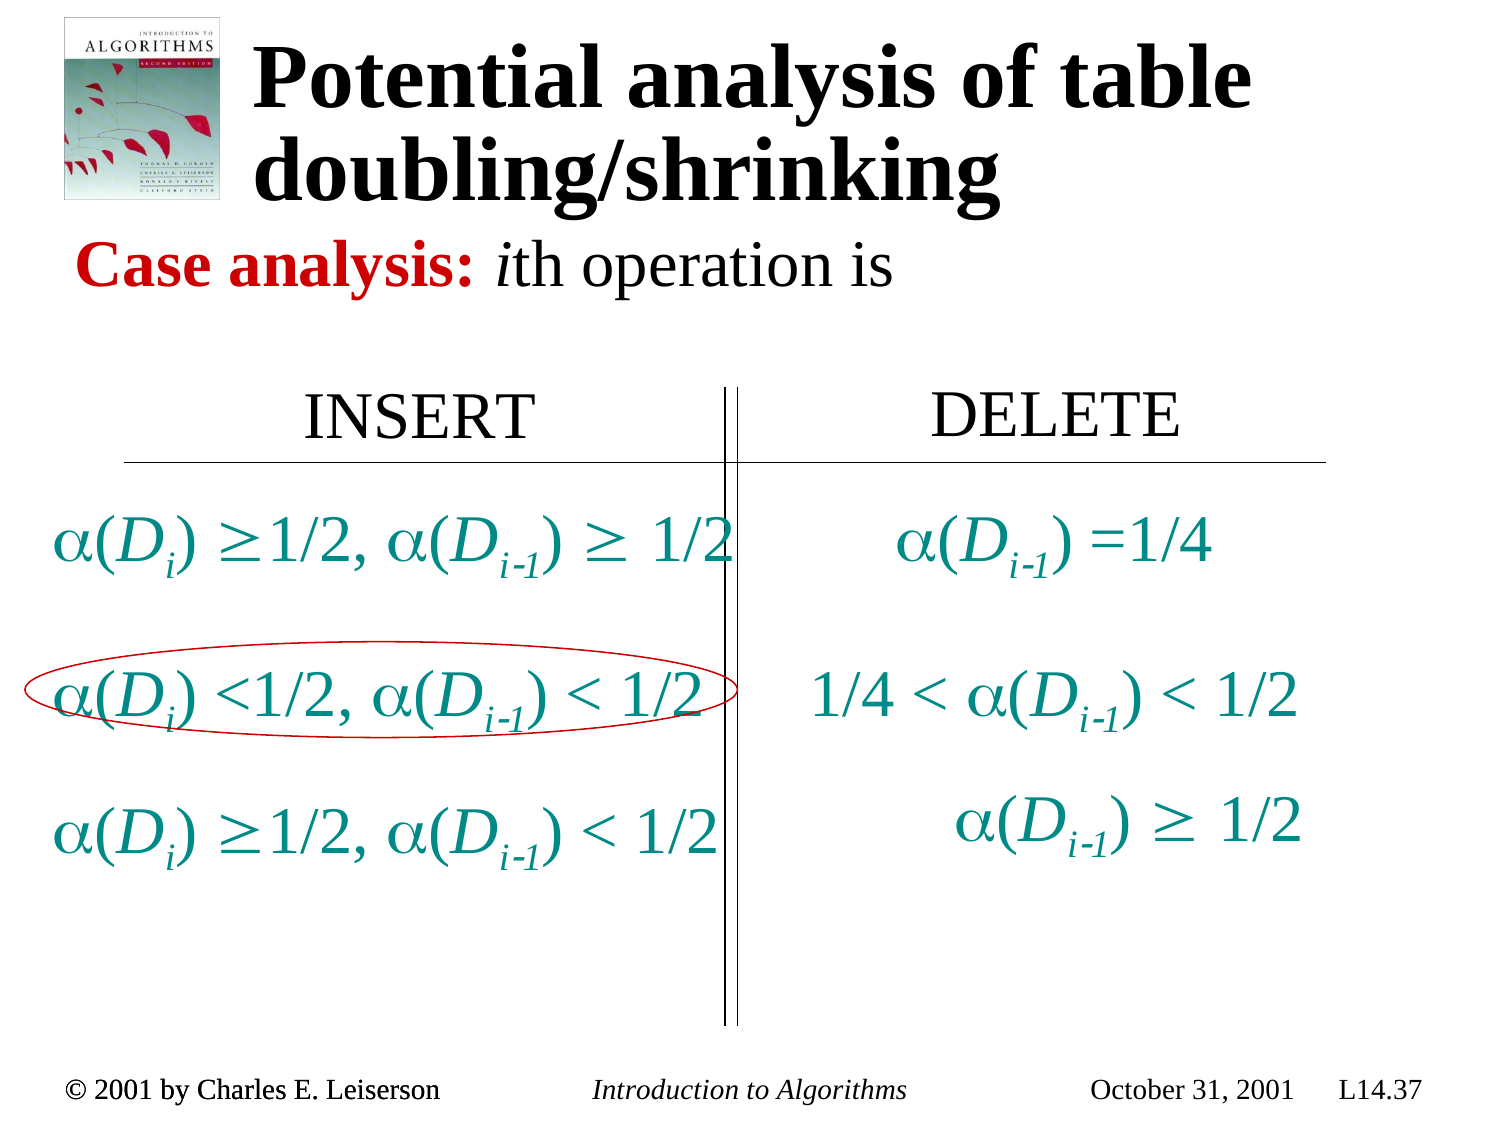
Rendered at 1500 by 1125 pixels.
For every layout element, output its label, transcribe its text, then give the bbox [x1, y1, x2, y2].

text_box October 31, 2001 L14.<number> [982, 1062, 1438, 1113]
text_box (Di) 1/2, (Di1) < 1/2 [0, 779, 736, 886]
title Potential analysis of table doubling/shrinking [237, 24, 1475, 213]
text_box 1/4 < (Di1) < 1/2 [619, 641, 1316, 749]
text_box (Di) <1/2, (Di1) < 1/2 [0, 641, 619, 749]
text_box (Di) 1/2, (Di1)  1/2 [37, 487, 751, 594]
picture [64, 17, 220, 200]
text_box DELETE [915, 362, 1198, 458]
text_box Case analysis: ith operation is [59, 212, 1363, 308]
text_box (Di) <1/2, (Di1) < 1/2 [457, 641, 619, 653]
text_box (Di1)  1/2 [864, 766, 1319, 874]
text_box INSERT [288, 364, 552, 460]
text_box (Di) <1/2, (Di1) < 1/2 [26, 643, 619, 736]
text_box Introduction to Algorithms [577, 1062, 923, 1113]
text_box 1/4 < (Di1) < 1/2 [619, 655, 736, 724]
text_box (Di1) =1/4 [751, 487, 1229, 594]
